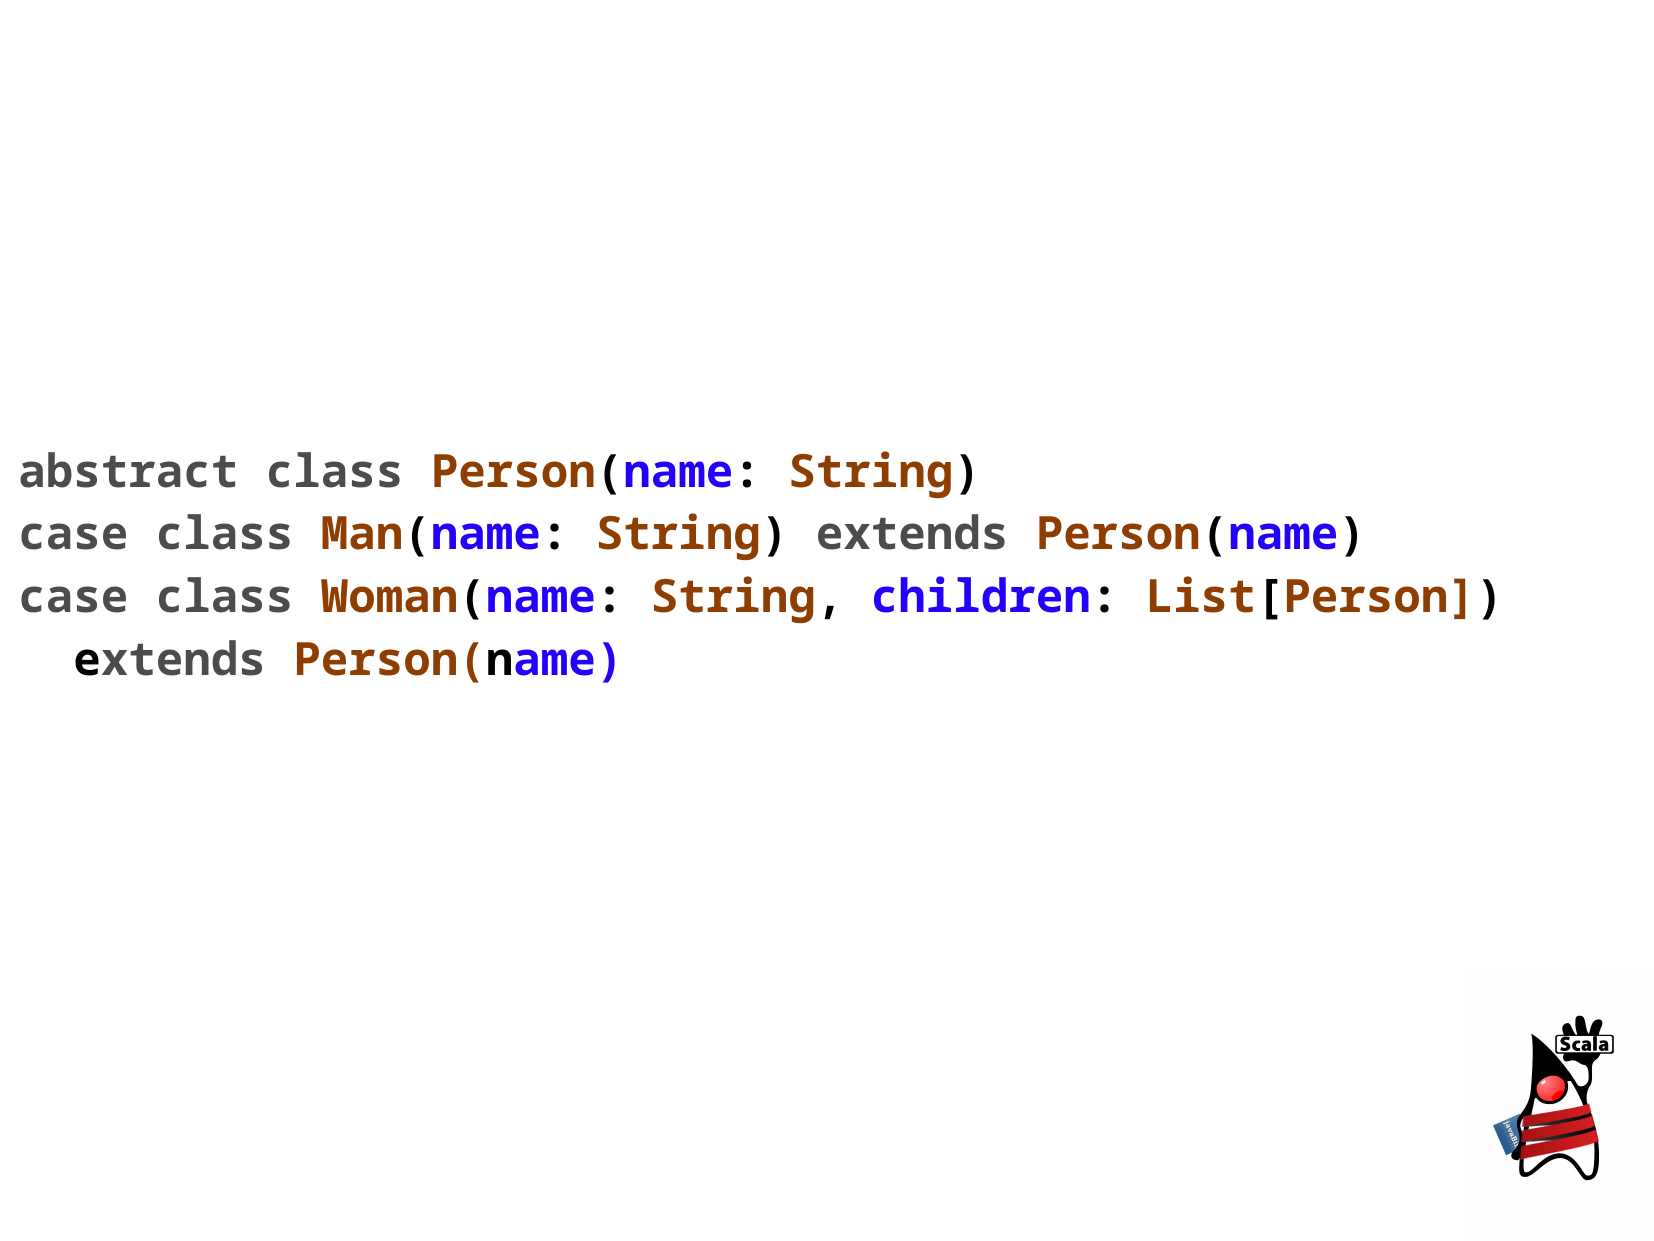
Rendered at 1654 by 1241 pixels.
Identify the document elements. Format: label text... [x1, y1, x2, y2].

text_box abstract class Person(name: String) case class Man(name: String) extends Person(name) case class Woman(name: String, children: List[Person]) extends Person(name) [3, 431, 1654, 659]
picture [1462, 969, 1654, 1241]
